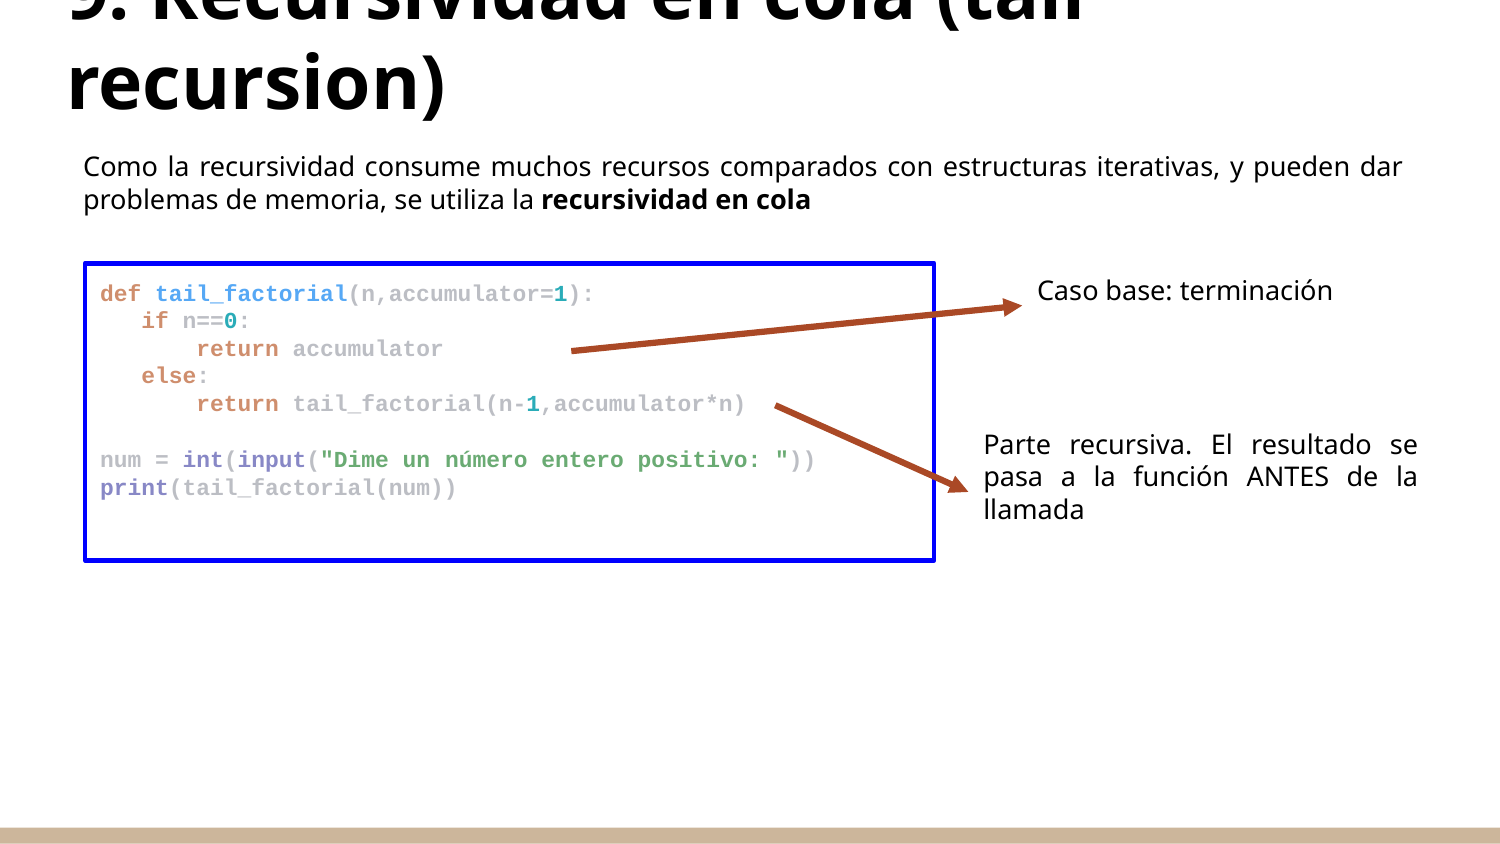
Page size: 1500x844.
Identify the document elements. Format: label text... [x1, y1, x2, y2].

title 9. Recursividad en cola (tail recursion) [51, 51, 1449, 140]
text_box Como la recursividad consume muchos recursos comparados con estructuras iterativas, y pueden dar problemas de memoria, se utiliza la recursividad en cola [68, 124, 1418, 273]
text_box def tail_factorial(n,accumulator=1): if n==0: return accumulator else: return tail_factorial(n-1,accumulator*n) num = int(input("Dime un número entero positivo: ")) print(tail_factorial(num)) [85, 263, 935, 561]
text_box Caso base: terminación [1022, 284, 1387, 327]
text_box Parte recursiva. El resultado se pasa a la función ANTES de la llamada [968, 437, 1434, 547]
